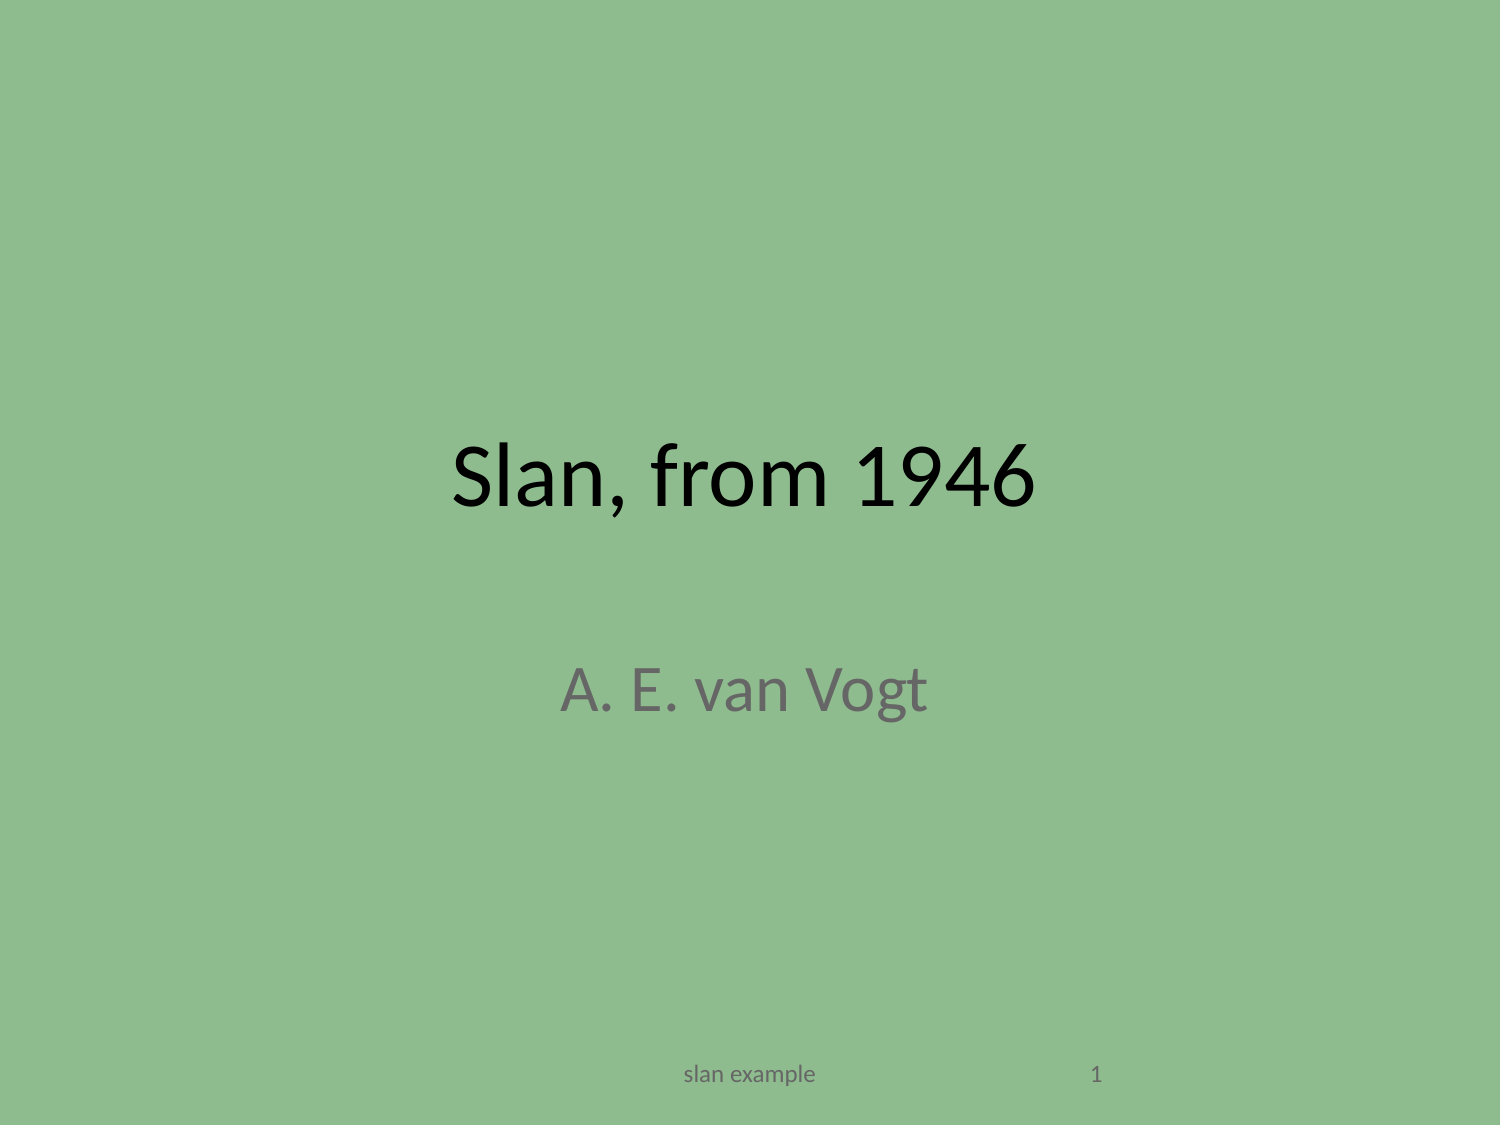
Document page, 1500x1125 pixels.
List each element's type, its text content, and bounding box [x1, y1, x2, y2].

subtitle A. E. van Vogt [225, 637, 1276, 925]
title Slan, from 1946 [112, 349, 1388, 591]
